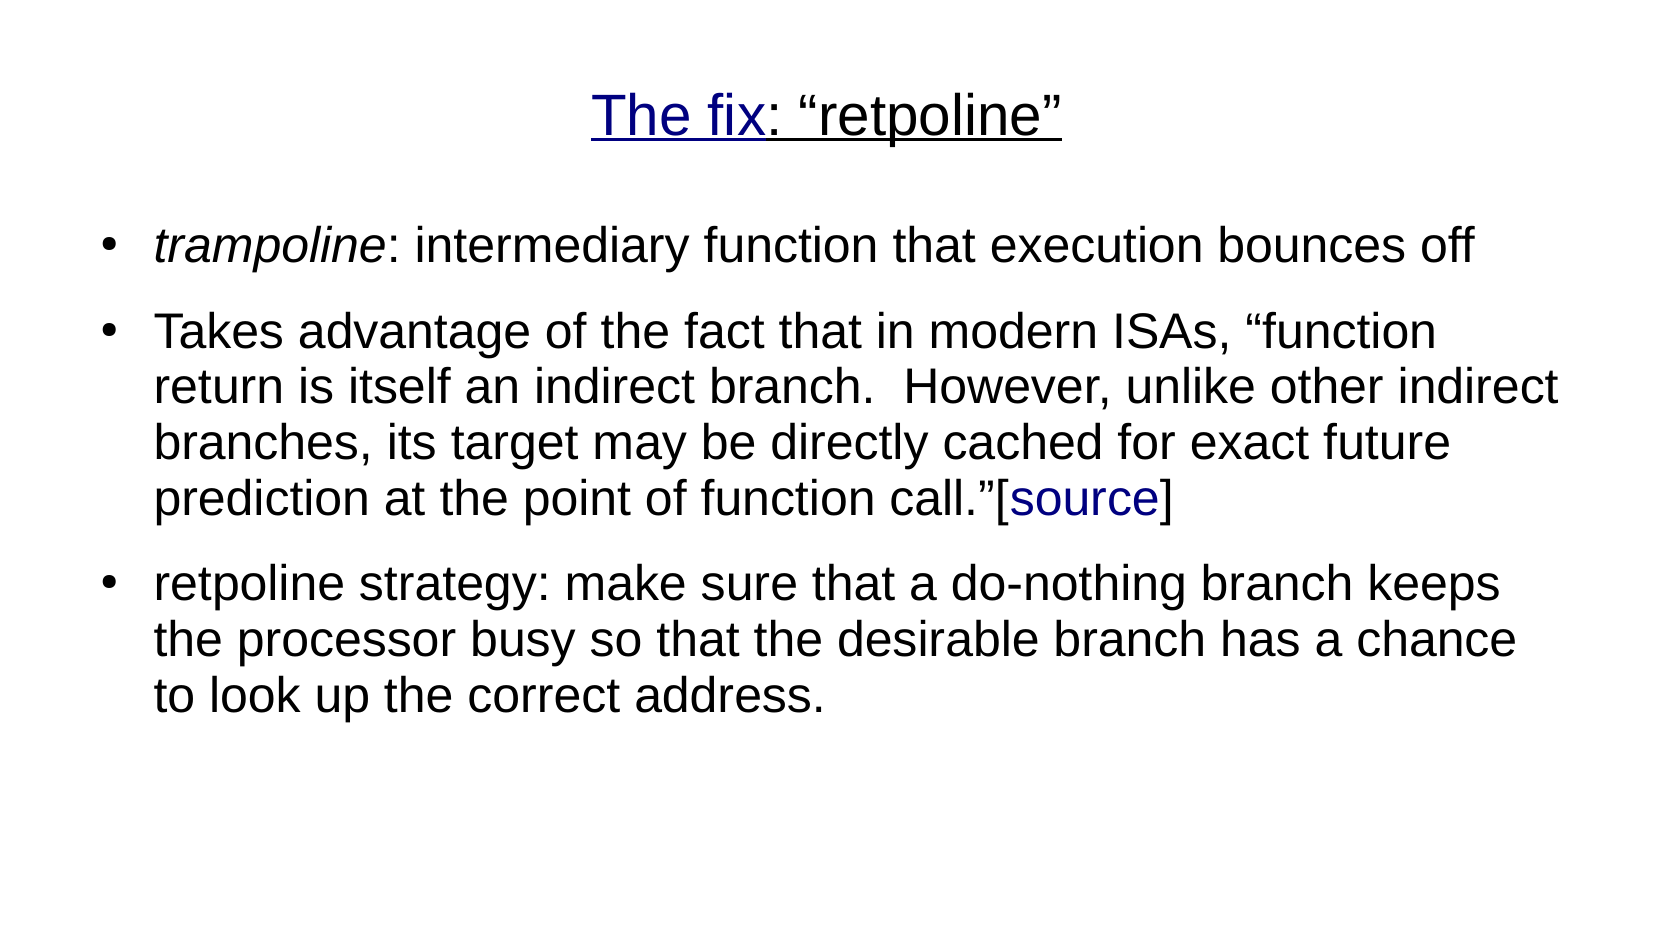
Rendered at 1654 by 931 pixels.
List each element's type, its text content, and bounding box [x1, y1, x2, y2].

title The fix: “retpoline” [82, 37, 1571, 193]
list trampoline: intermediary function that execution bounces off Takes advantage of the fact that in modern ISAs, “function return is itself an indirect branch. However, unlike other indirect branches, its target may be directly cached for exact future prediction at the point of function call.”[source] retpoline strategy: make sure that a do-nothing branch keeps the processor busy so that the desirable branch has a chance to look up the correct address. [82, 217, 1571, 758]
